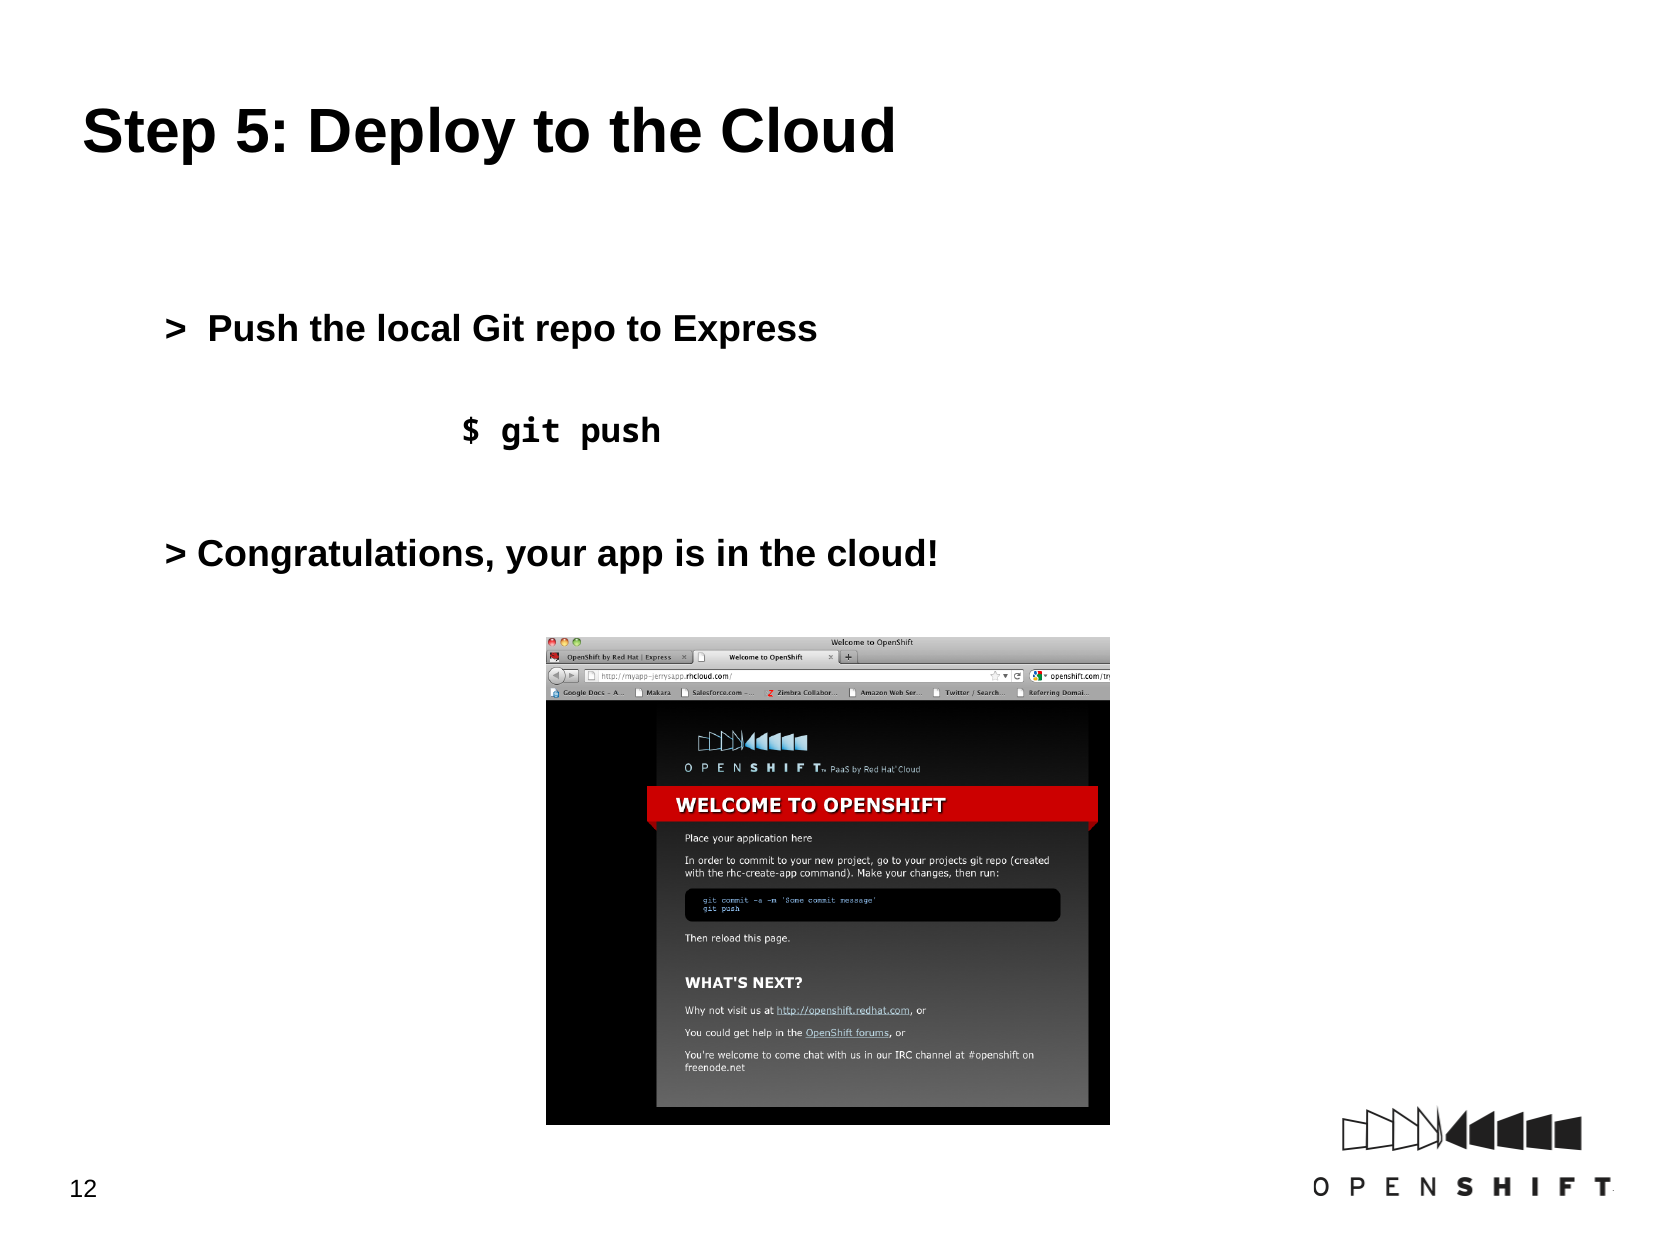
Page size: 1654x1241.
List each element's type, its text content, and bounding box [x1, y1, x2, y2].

picture [1313, 1104, 1614, 1200]
text_box > Congratulations, your app is in the cloud! [150, 525, 955, 582]
picture [546, 637, 1110, 1126]
title Step 5: Deploy to the Cloud [82, 37, 1571, 226]
text_box > Push the local Git repo to Express [150, 300, 834, 357]
text_box $ git push [446, 399, 676, 453]
